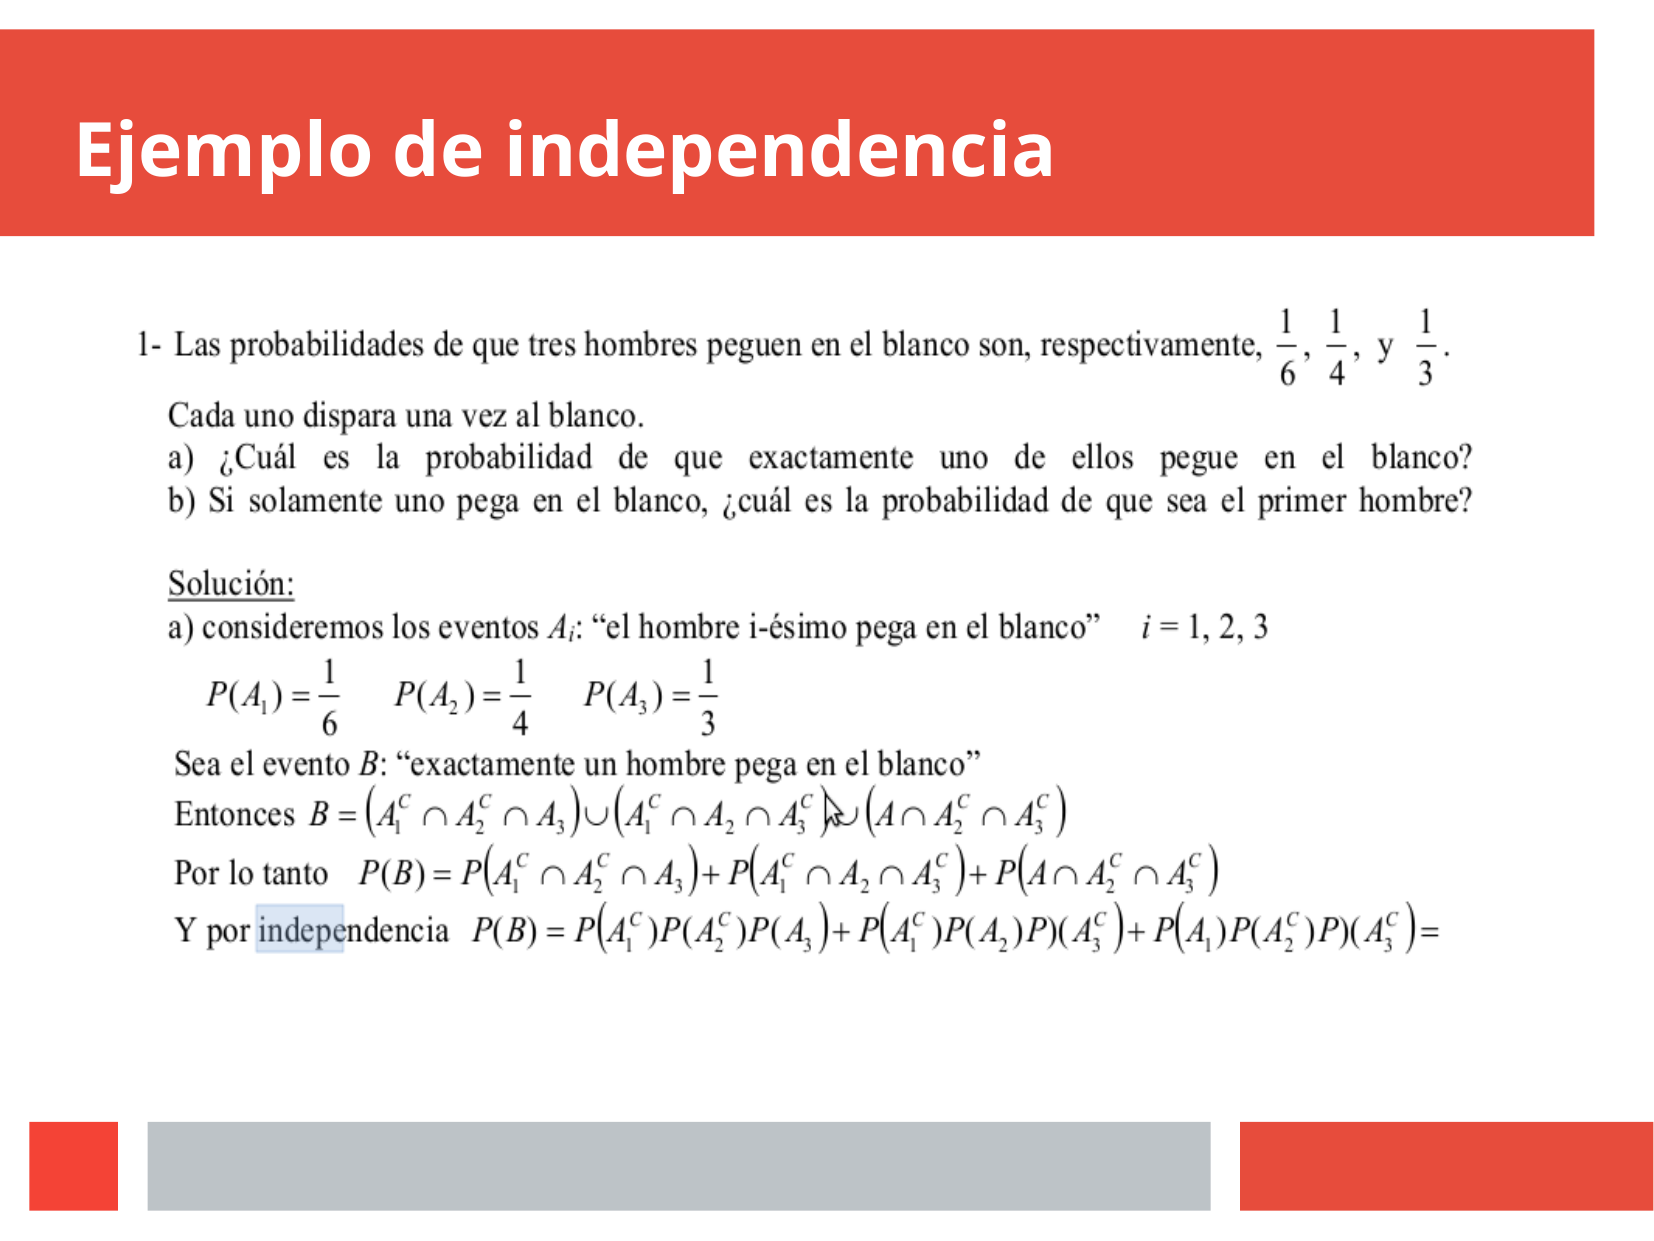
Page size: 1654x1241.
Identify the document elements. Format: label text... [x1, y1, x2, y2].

picture [92, 283, 1561, 1006]
title Ejemplo de independencia [59, 59, 1595, 207]
